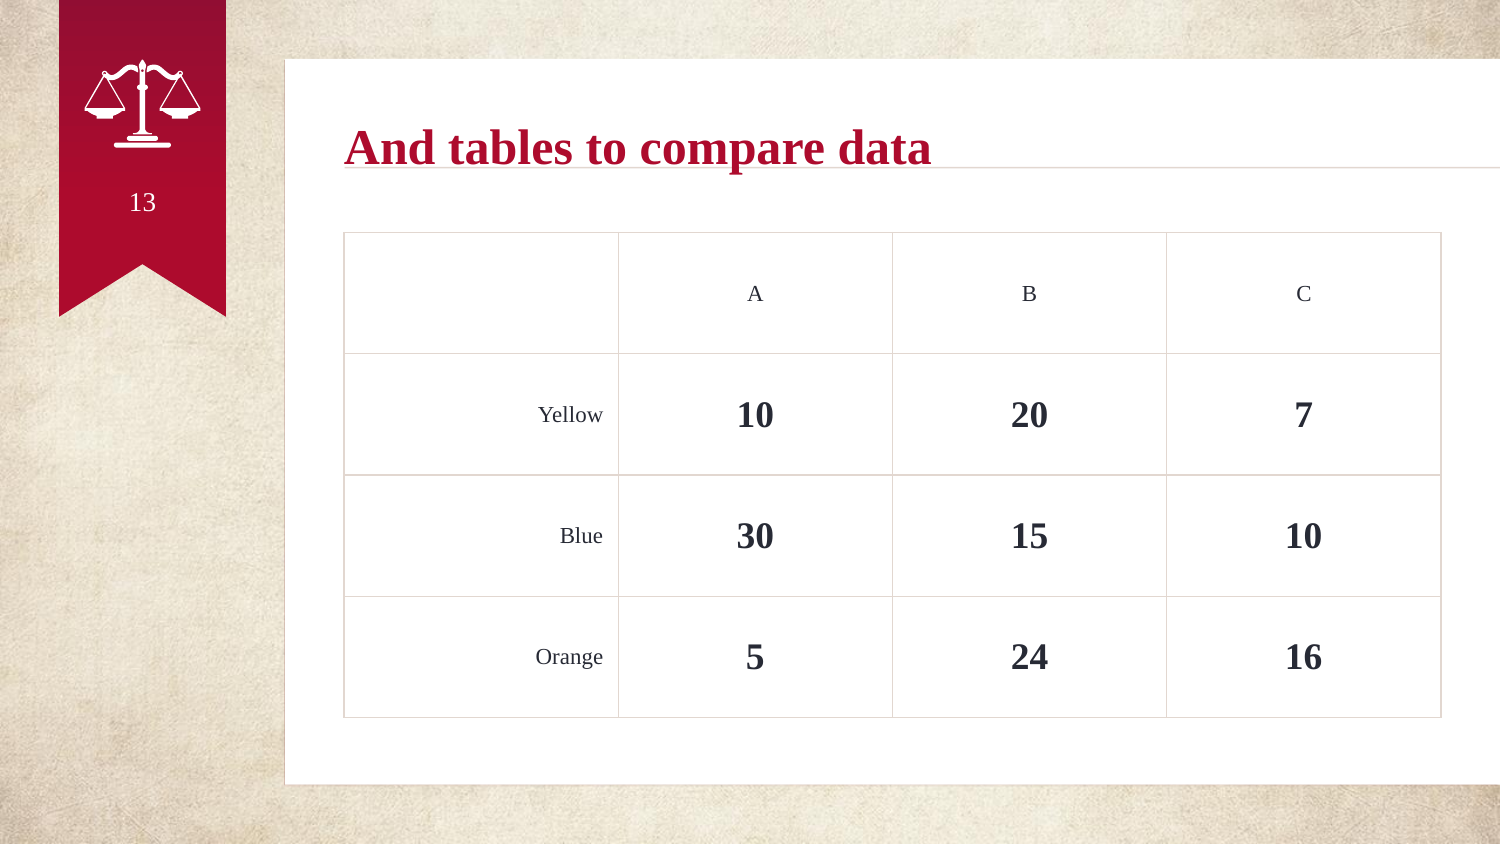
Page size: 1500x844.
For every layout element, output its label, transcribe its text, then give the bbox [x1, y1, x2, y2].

table_header A [619, 233, 892, 353]
table_cell 30 [619, 476, 892, 596]
table_cell 15 [893, 476, 1166, 596]
slide_number <number> [58, 167, 226, 233]
picture [0, 0, 1500, 844]
table_cell 20 [893, 354, 1166, 474]
table_header B [893, 233, 1166, 353]
title And tables to compare data [343, 109, 1441, 175]
table_header [345, 233, 618, 353]
table_cell Blue [345, 476, 618, 596]
table_cell 5 [619, 597, 892, 717]
table_cell 24 [893, 597, 1166, 717]
table_cell Orange [345, 597, 618, 717]
table_cell 7 [1167, 354, 1440, 474]
table_cell 16 [1167, 597, 1440, 717]
table_cell Yellow [345, 354, 618, 474]
table_header C [1167, 233, 1440, 353]
table_cell 10 [1167, 476, 1440, 596]
table_cell 10 [619, 354, 892, 474]
